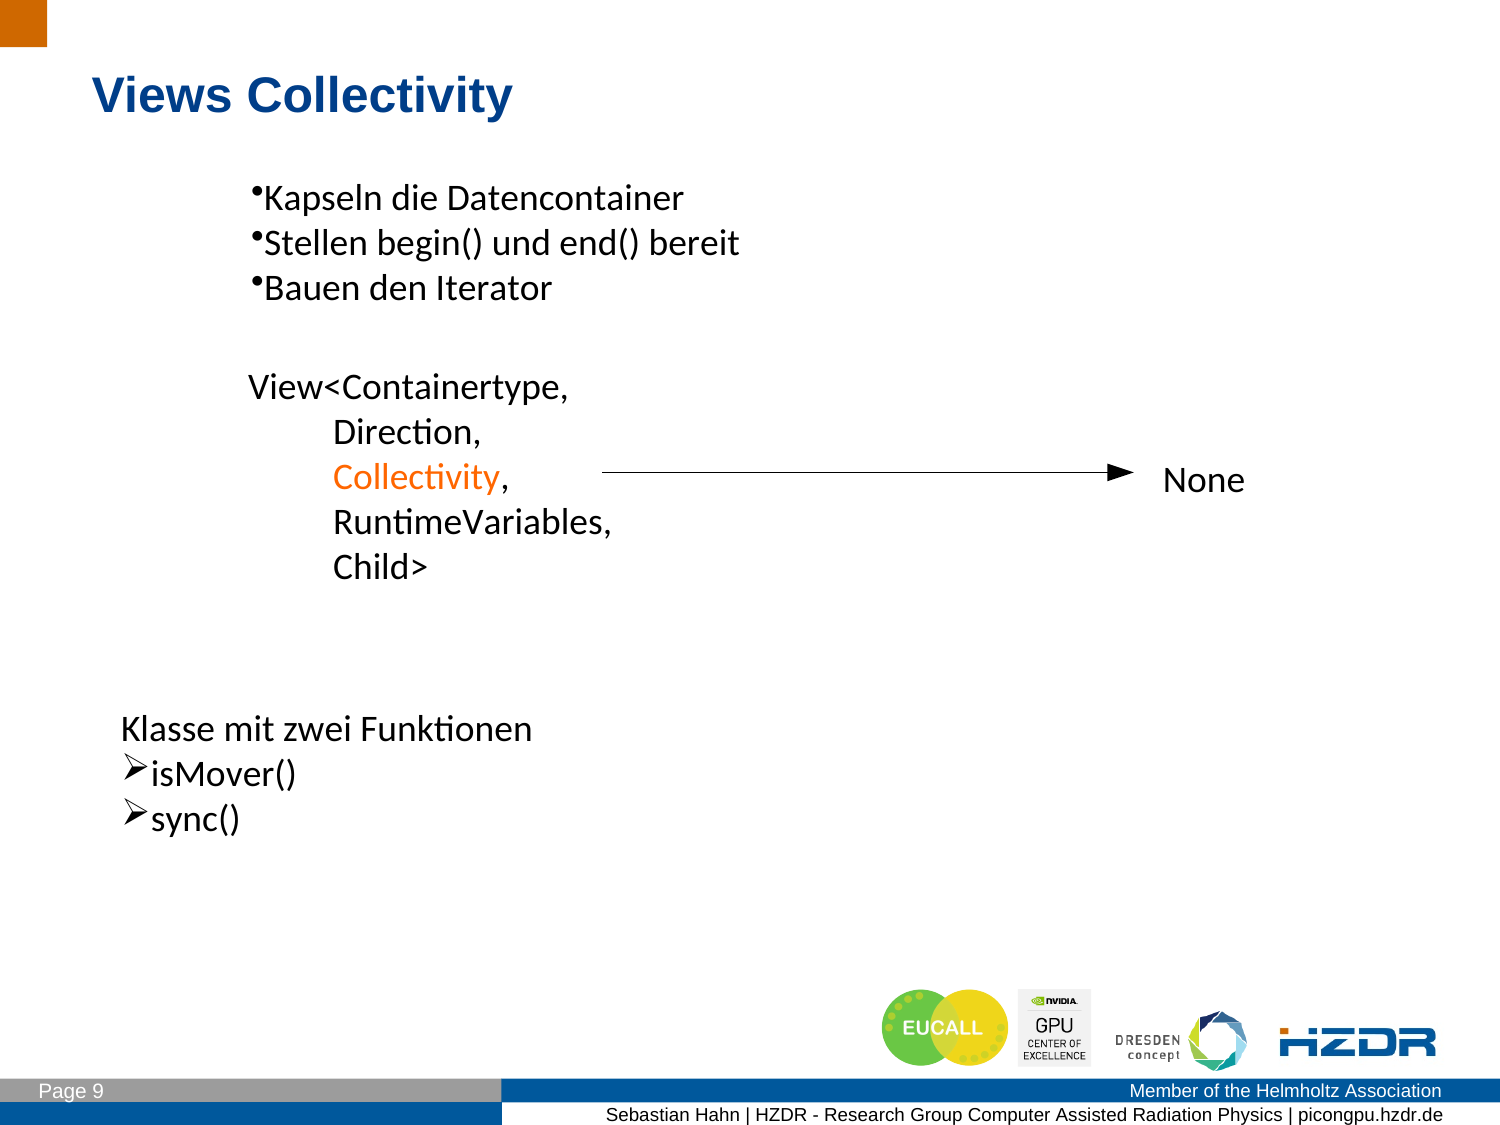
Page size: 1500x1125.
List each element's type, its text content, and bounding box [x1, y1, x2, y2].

list Views Collectivity [76, 54, 1424, 209]
text_box Klasse mit zwei Funktionen isMover() sync() [106, 696, 645, 847]
picture [1116, 1011, 1247, 1071]
text_box Kapseln die Datencontainer Stellen begin() und end() bereit Bauen den Iterator [236, 165, 872, 316]
picture [874, 980, 1099, 1075]
text_box None [1148, 448, 1276, 508]
text_box View<Containertype, Direction, Collectivity, RuntimeVariables, Child> [233, 354, 1418, 595]
picture [1257, 1011, 1453, 1073]
